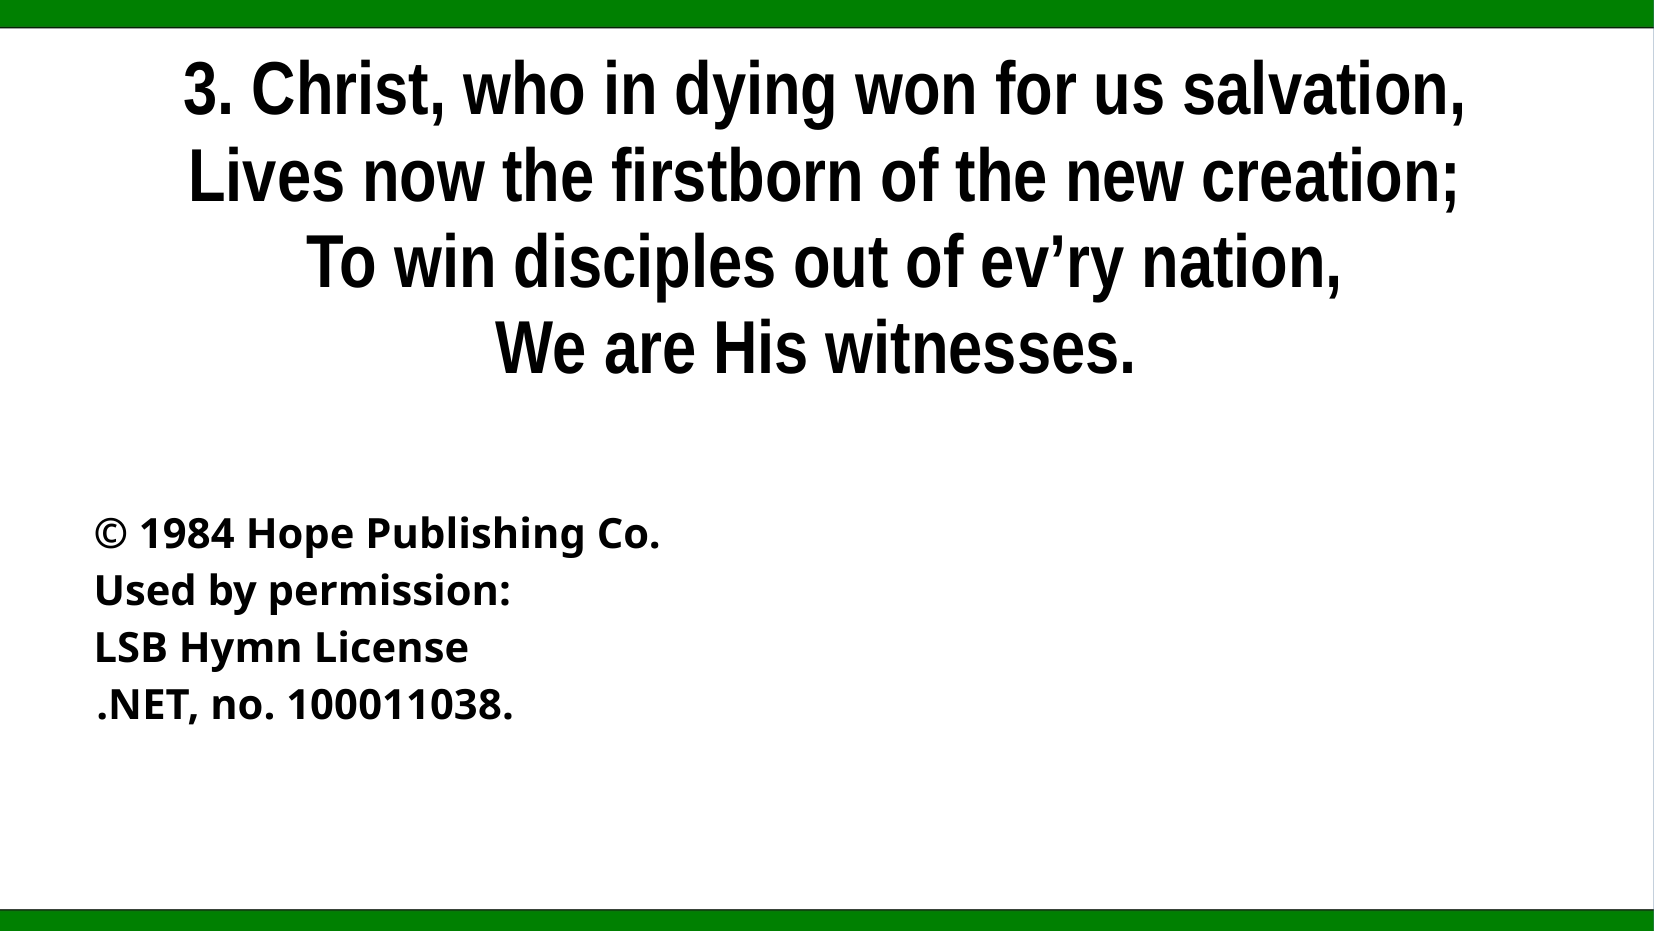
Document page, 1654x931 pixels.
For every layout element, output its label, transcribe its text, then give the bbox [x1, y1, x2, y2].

text_box 3. Christ, who in dying won for us salvation, Lives now the firstborn of the new creation; To win disciples out of ev’ry nation, We are His witnesses. © 1984 Hope Publishing Co. Used by permission: LSB Hymn License .NET, no. 100011038. [60, 37, 1591, 731]
picture [0, 0, 1654, 931]
